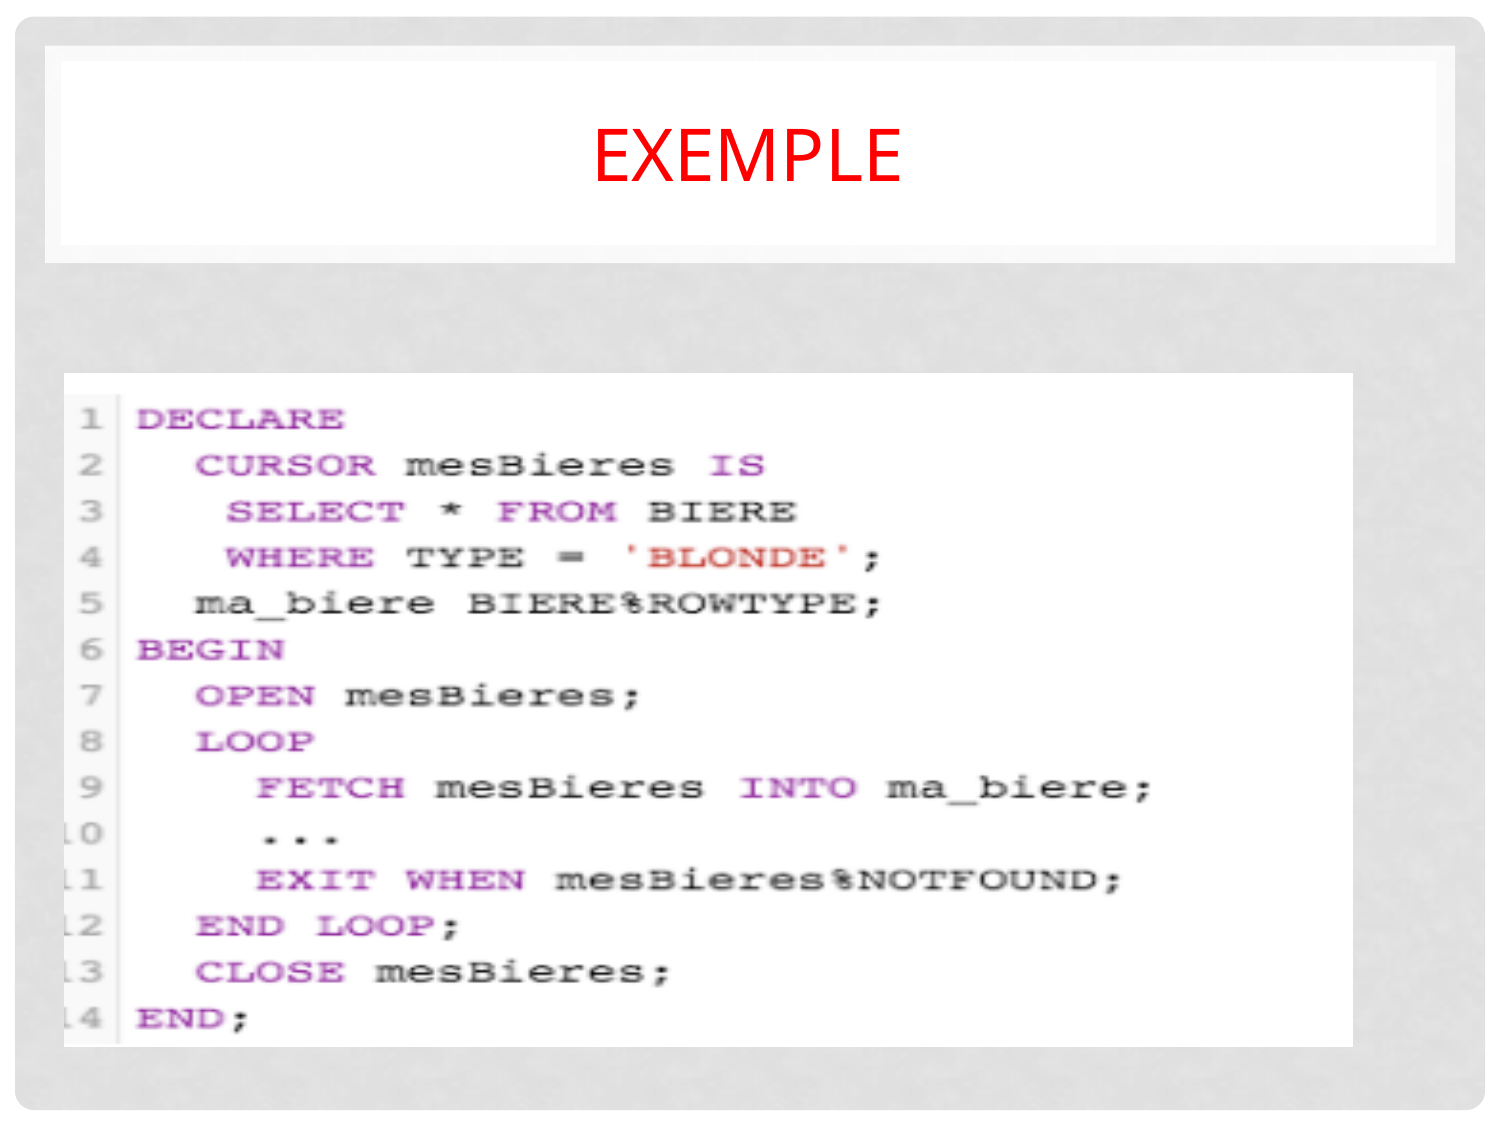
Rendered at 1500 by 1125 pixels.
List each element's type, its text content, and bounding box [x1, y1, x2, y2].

title Exemple [69, 66, 1426, 238]
picture [64, 373, 1353, 1047]
